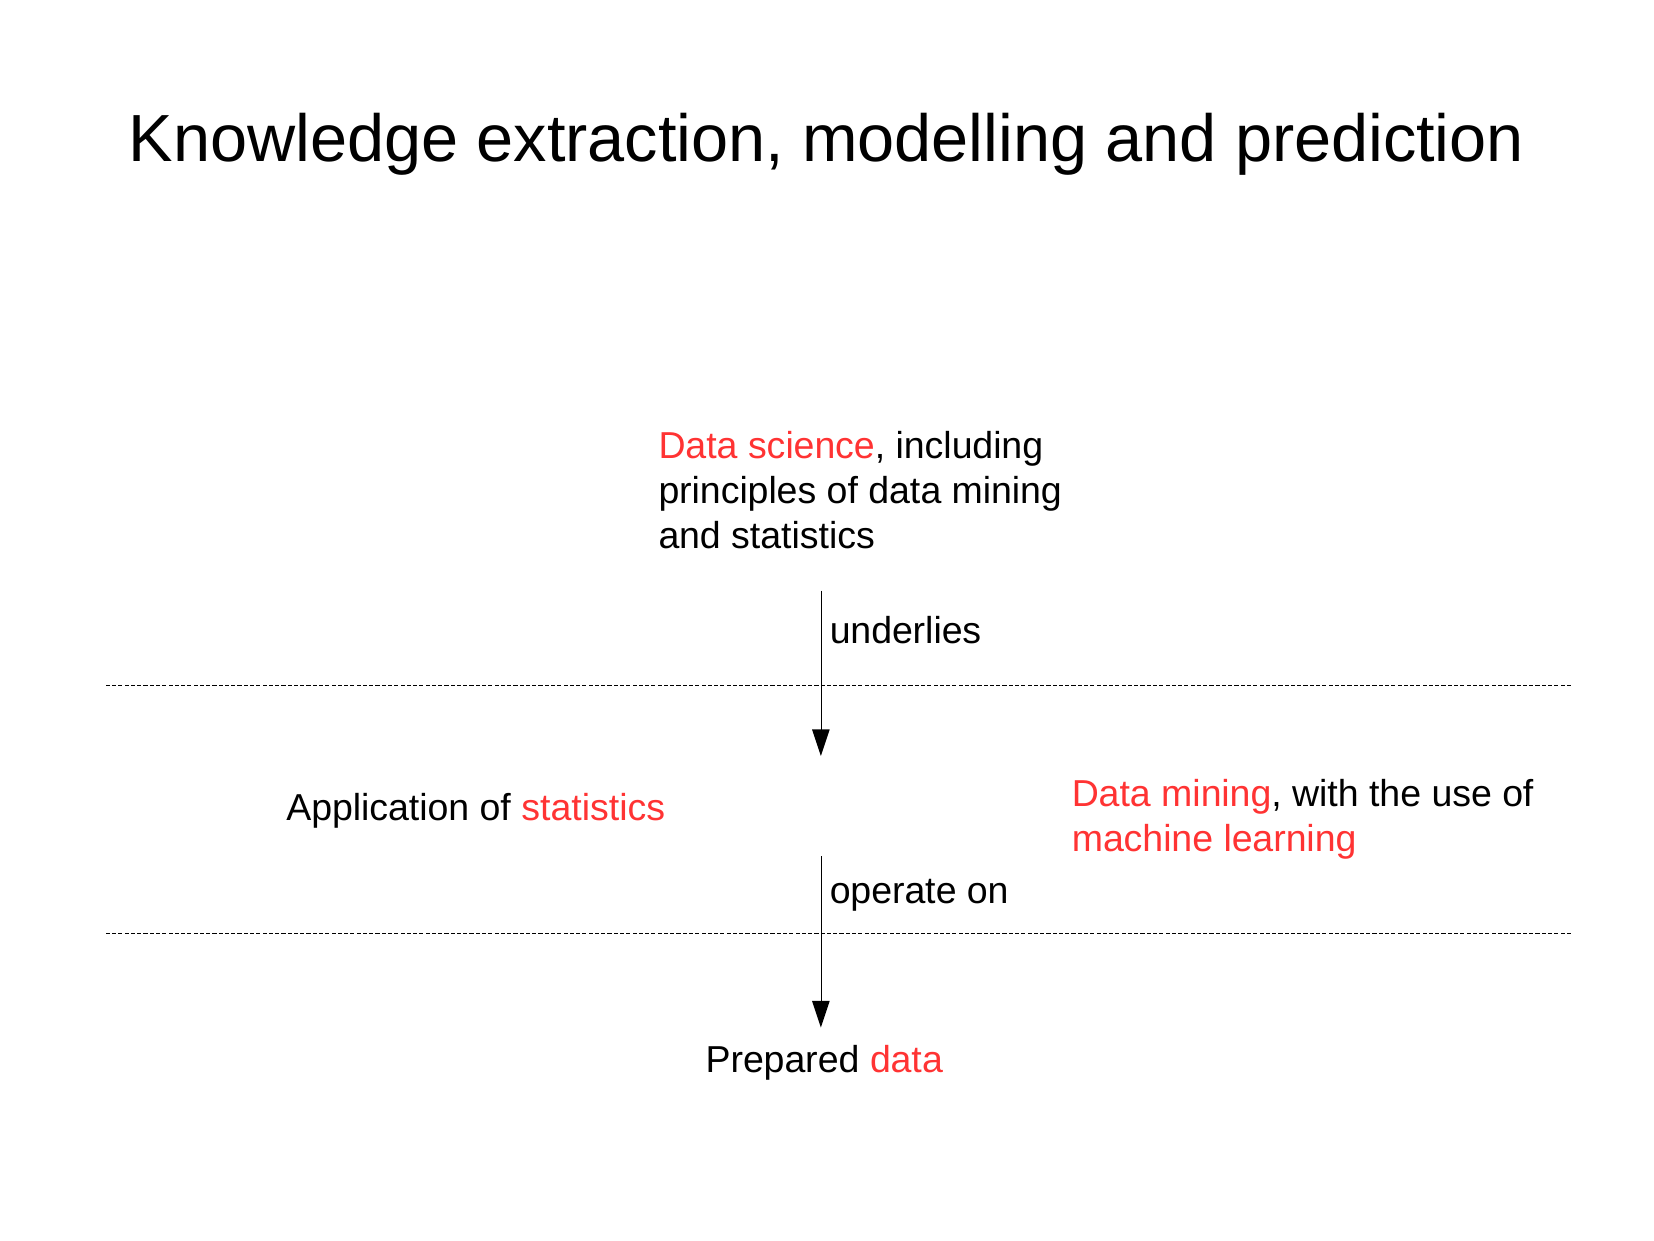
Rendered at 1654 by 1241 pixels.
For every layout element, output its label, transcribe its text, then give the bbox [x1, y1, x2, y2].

text_box underlies [814, 602, 1524, 702]
text_box Data mining, with the use of machine learning [1057, 761, 1571, 819]
text_box Knowledge extraction, modelling and prediction [82, 94, 1571, 1146]
text_box Prepared data [690, 1027, 1247, 1085]
text_box operate on [814, 862, 1524, 962]
text_box Data science, including principles of data mining and statistics [643, 413, 1105, 579]
text_box Application of statistics [271, 775, 733, 833]
